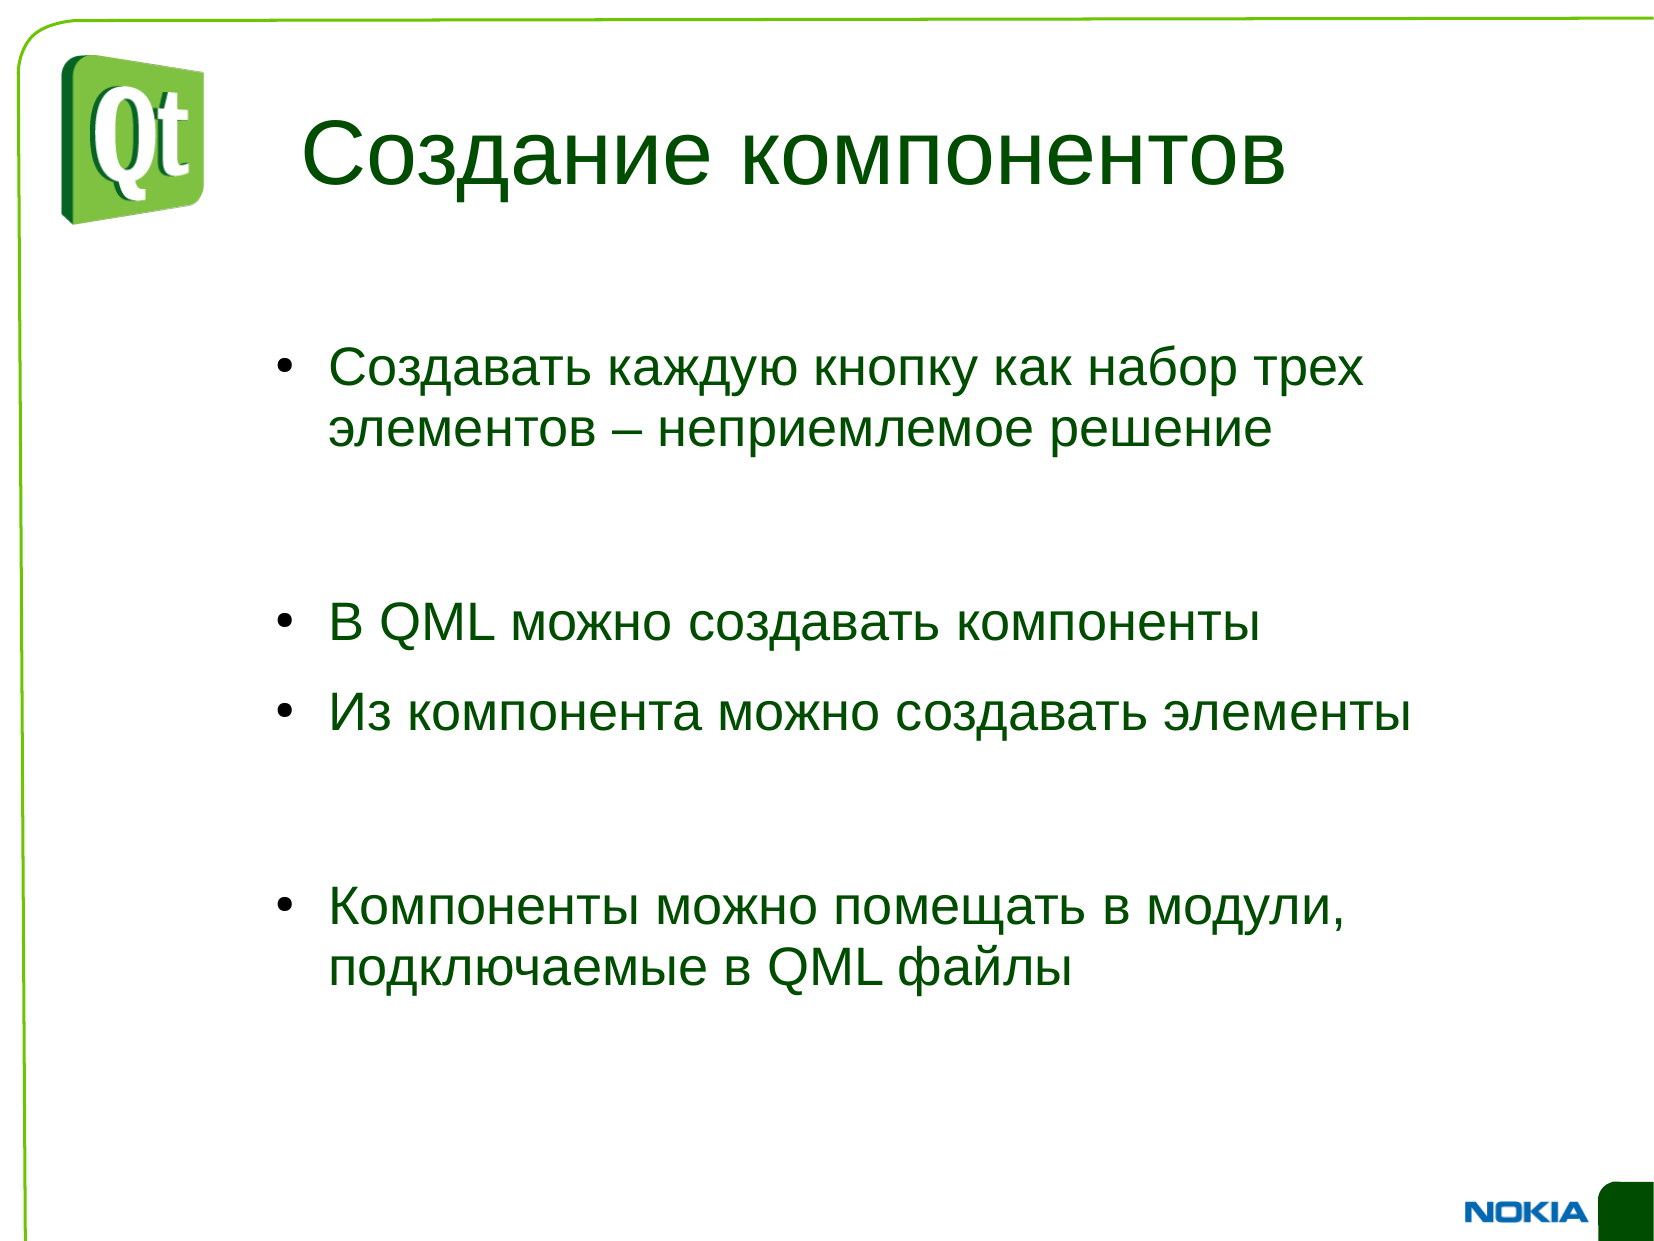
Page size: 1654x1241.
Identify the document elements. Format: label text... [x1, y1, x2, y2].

title Создание компонентов [257, 56, 1333, 250]
list Создавать каждую кнопку как набор трех элементов – неприемлемое решение В QML можно создавать компоненты Из компонента можно создавать элементы Компоненты можно помещать в модули, подключаемые в QML файлы [257, 336, 1577, 1141]
picture [61, 55, 204, 225]
picture [1465, 1201, 1589, 1223]
